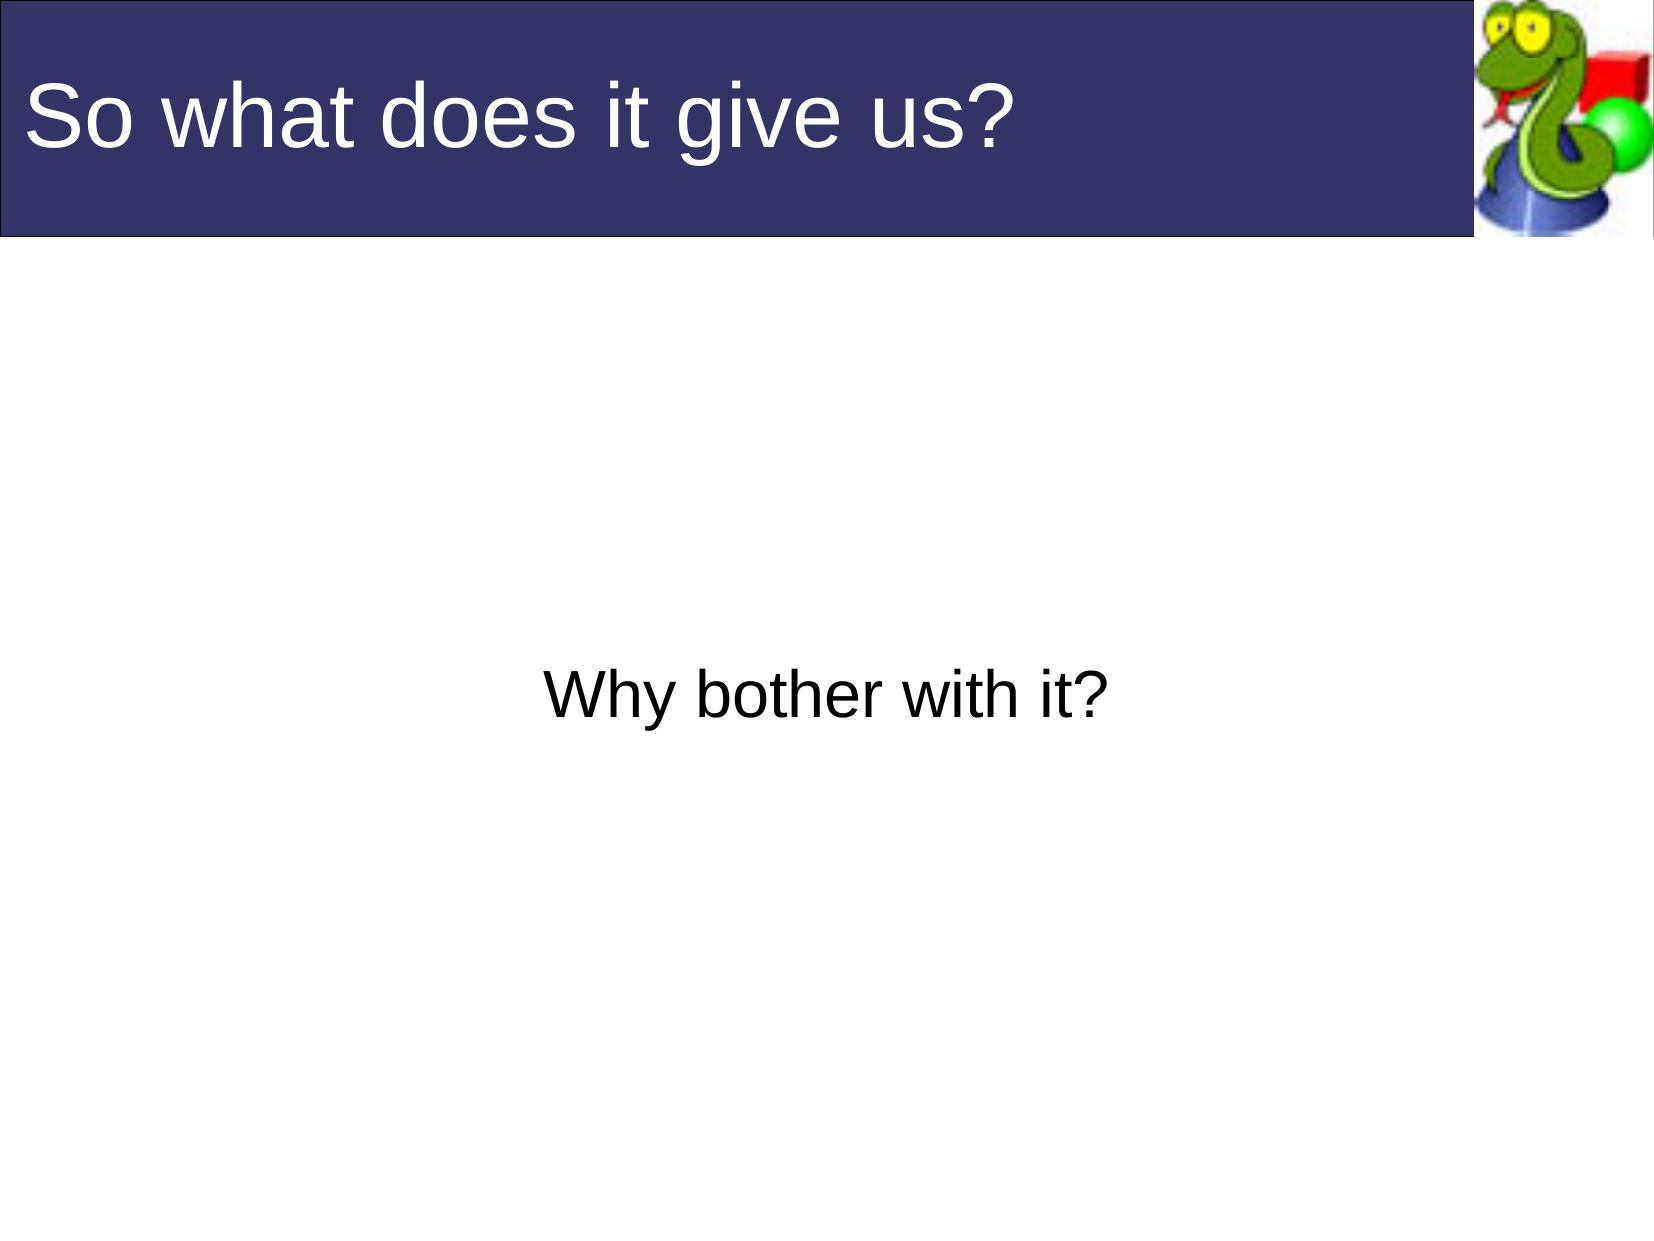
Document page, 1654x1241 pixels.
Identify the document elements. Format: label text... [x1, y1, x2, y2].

subtitle Why bother with it? [88, 450, 1565, 938]
title So what does it give us? [23, 11, 1477, 219]
picture [1474, 0, 1654, 237]
